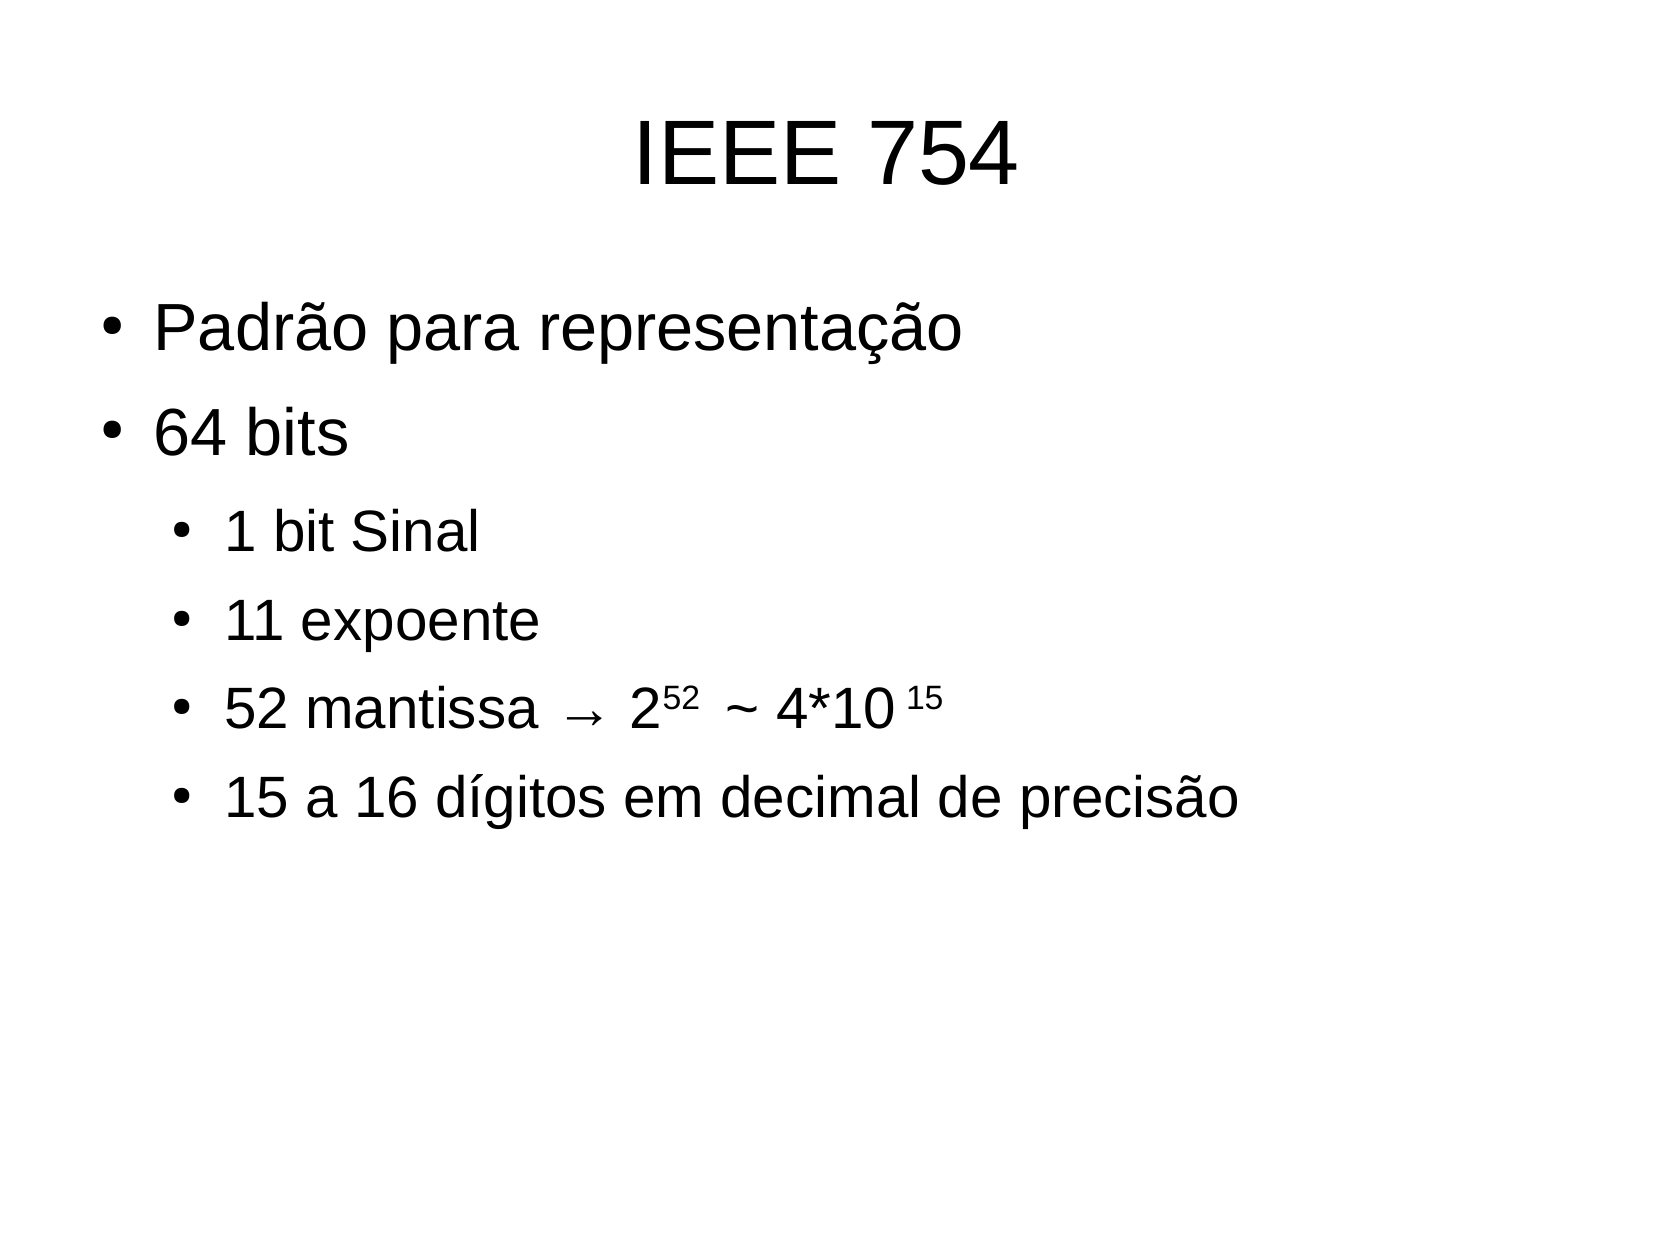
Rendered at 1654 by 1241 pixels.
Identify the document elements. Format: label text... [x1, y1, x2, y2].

list Padrão para representação 64 bits 1 bit Sinal 11 expoente 52 mantissa → 252 ~ 4*10 15 15 a 16 dígitos em decimal de precisão [82, 290, 1571, 1094]
title IEEE 754 [82, 56, 1571, 250]
